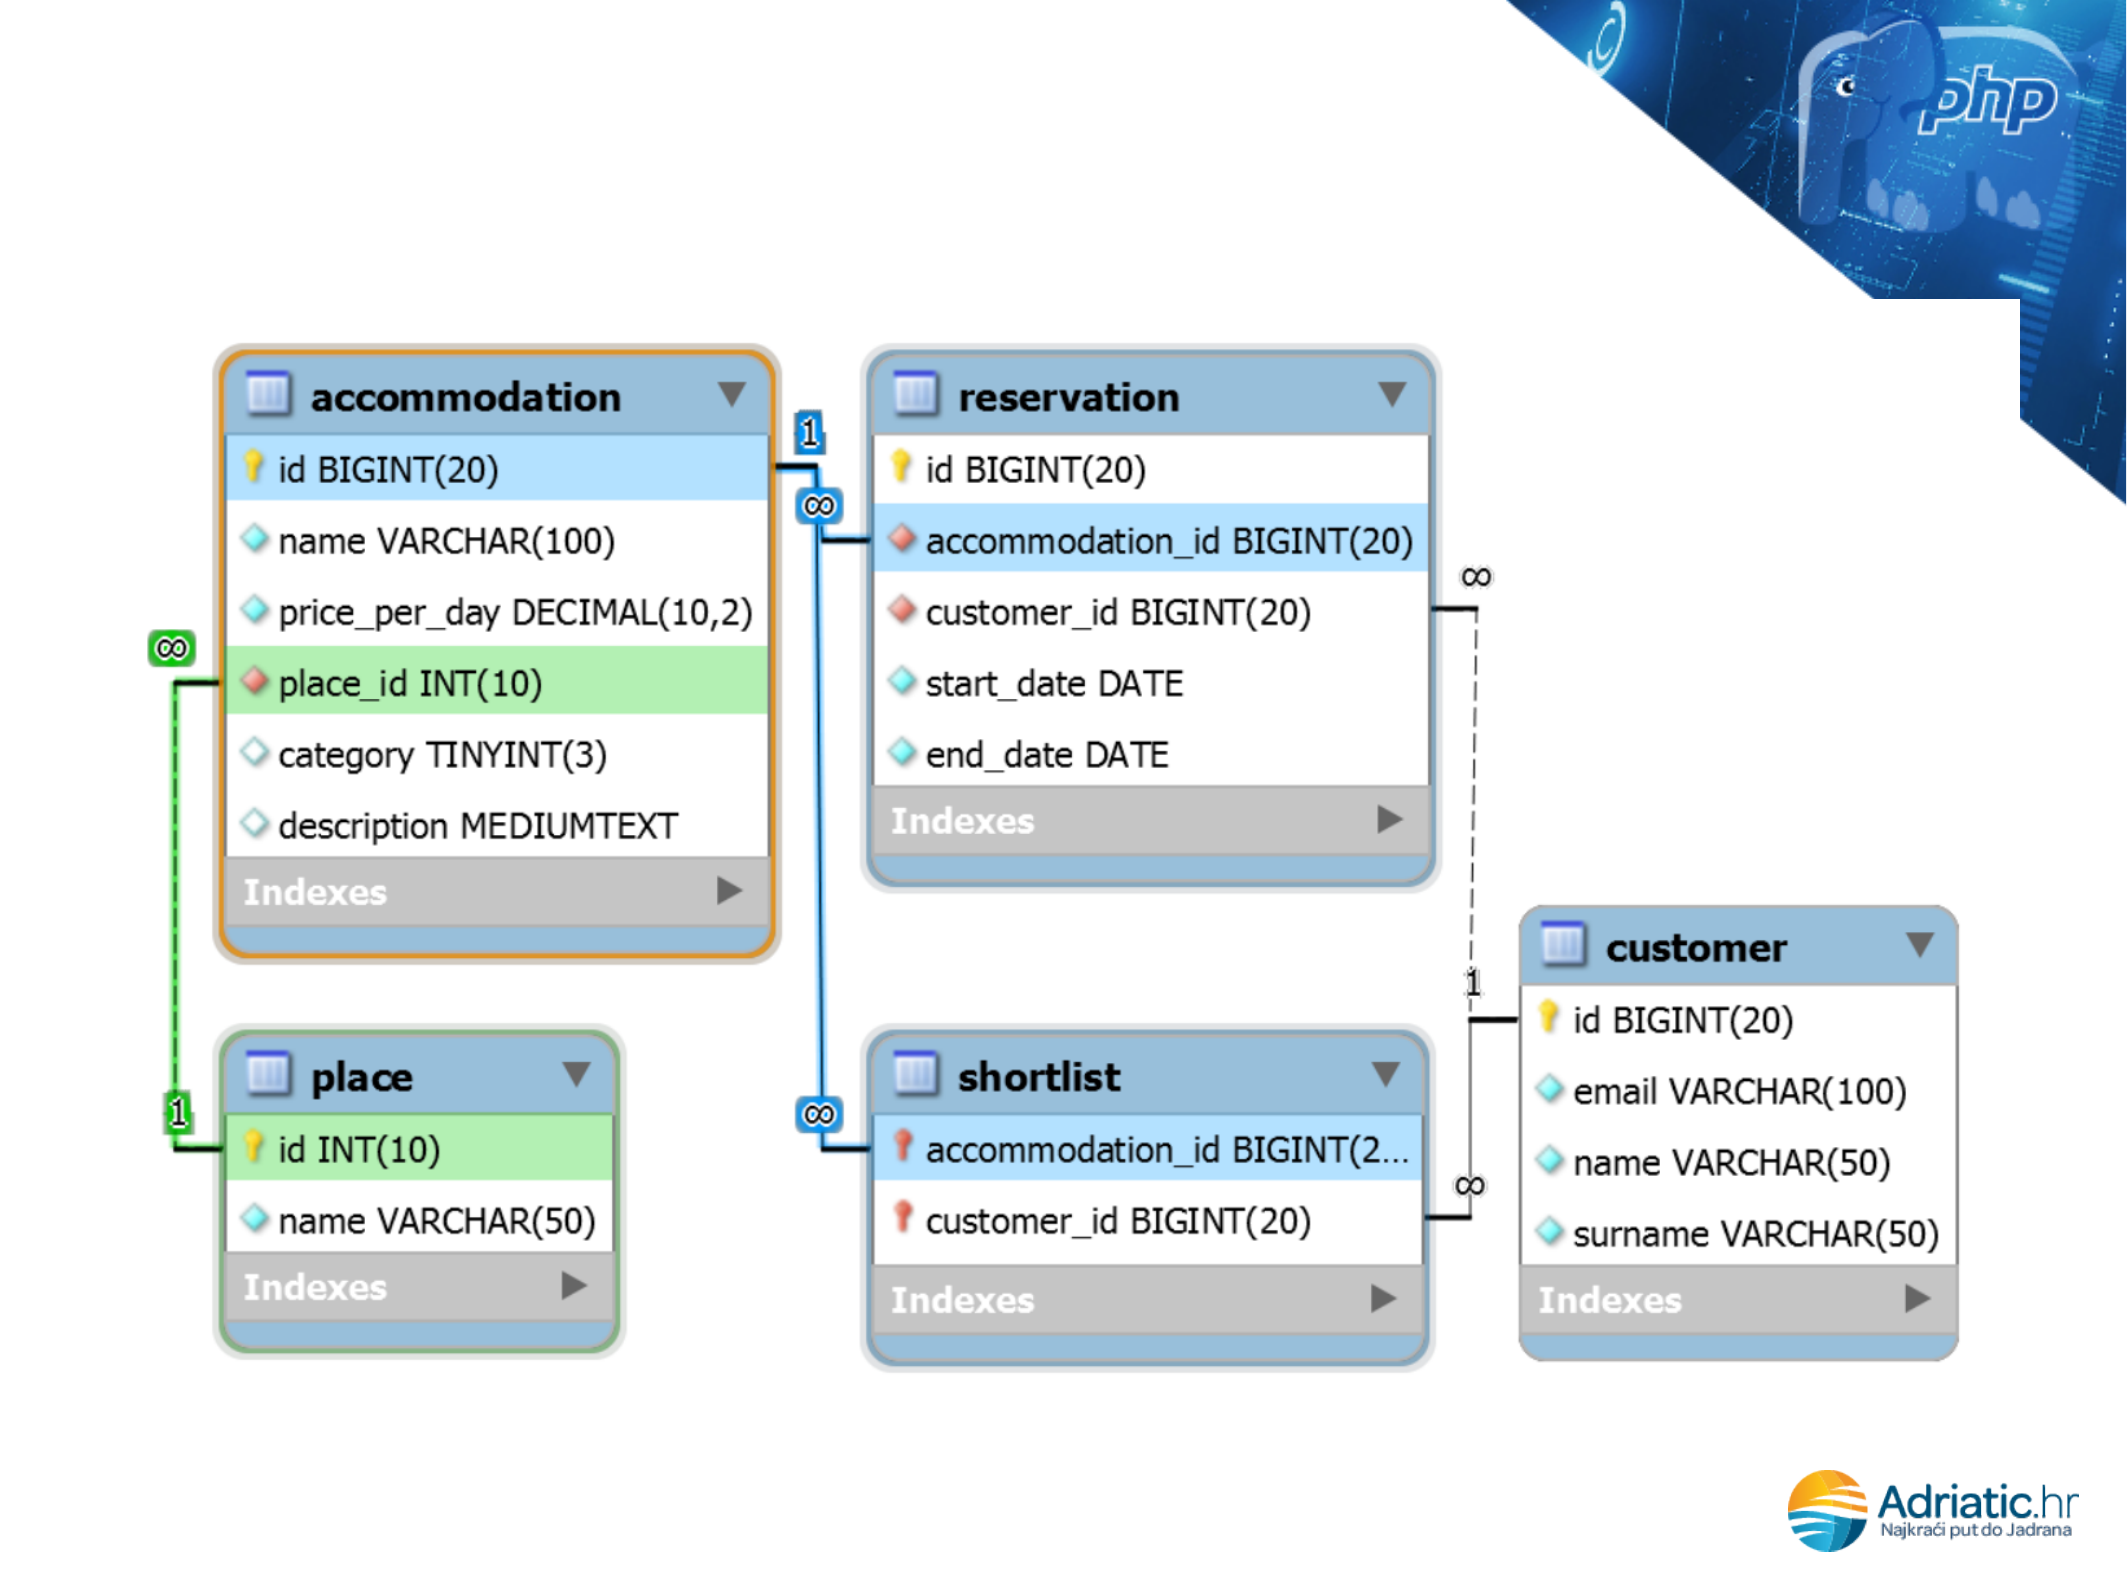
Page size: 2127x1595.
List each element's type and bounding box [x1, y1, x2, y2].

picture [106, 0, 2127, 1453]
picture [1788, 1470, 2079, 1552]
